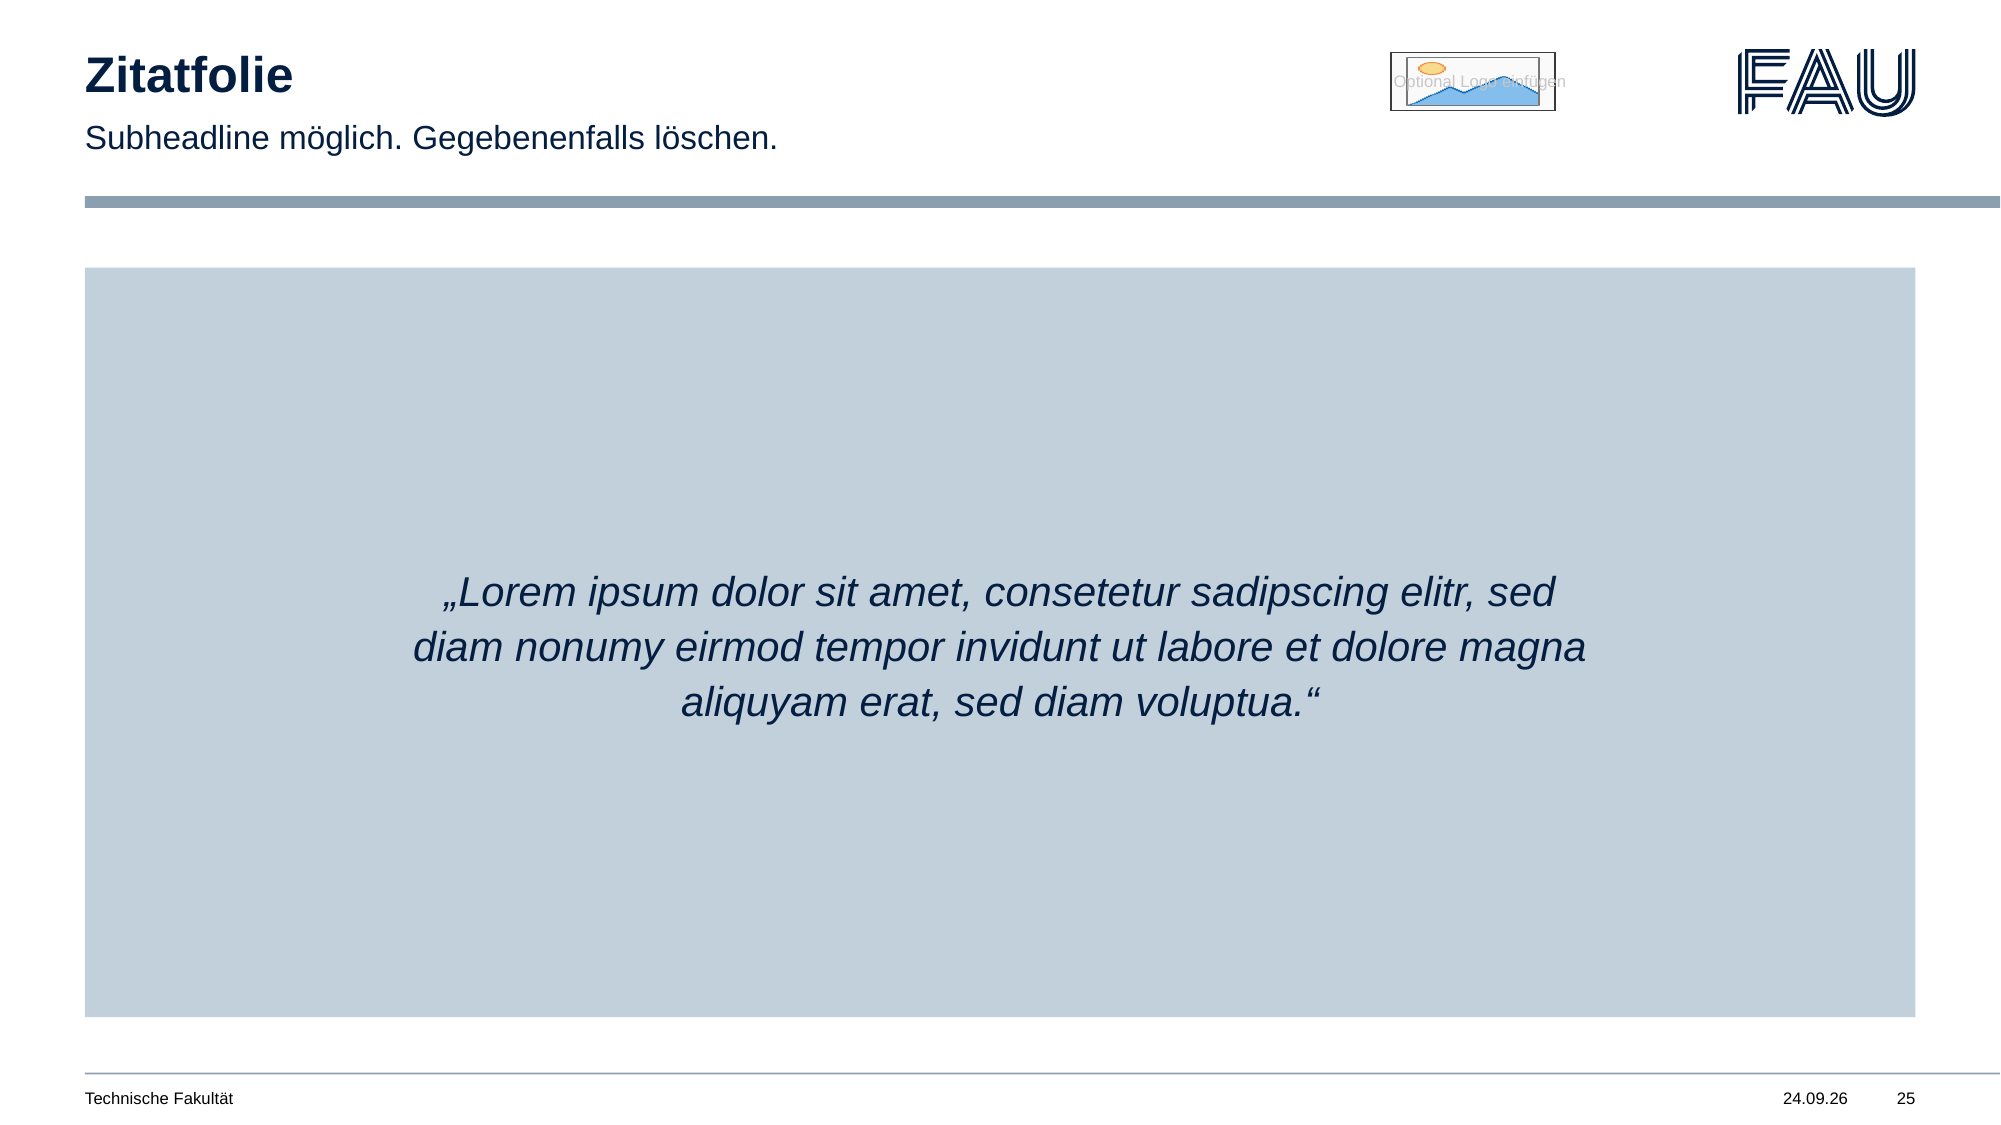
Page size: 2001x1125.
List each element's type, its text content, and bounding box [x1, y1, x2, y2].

footer Technische Fakultät [85, 1088, 983, 1109]
slide_number 20.07.22 [1708, 1088, 1849, 1109]
list Subheadline möglich. Gegebenenfalls löschen. [84, 112, 1208, 154]
picture [1384, 49, 1562, 113]
title Zitatfolie [85, 49, 1208, 104]
slide_number <Foliennummer> [1883, 1088, 1916, 1109]
list „Lorem ipsum dolor sit amet, consetetur sadipscing elitr, sed diam nonumy eirmod tempor invidunt ut labore et dolore magna aliquyam erat, sed diam voluptua.“ [409, 465, 1591, 820]
